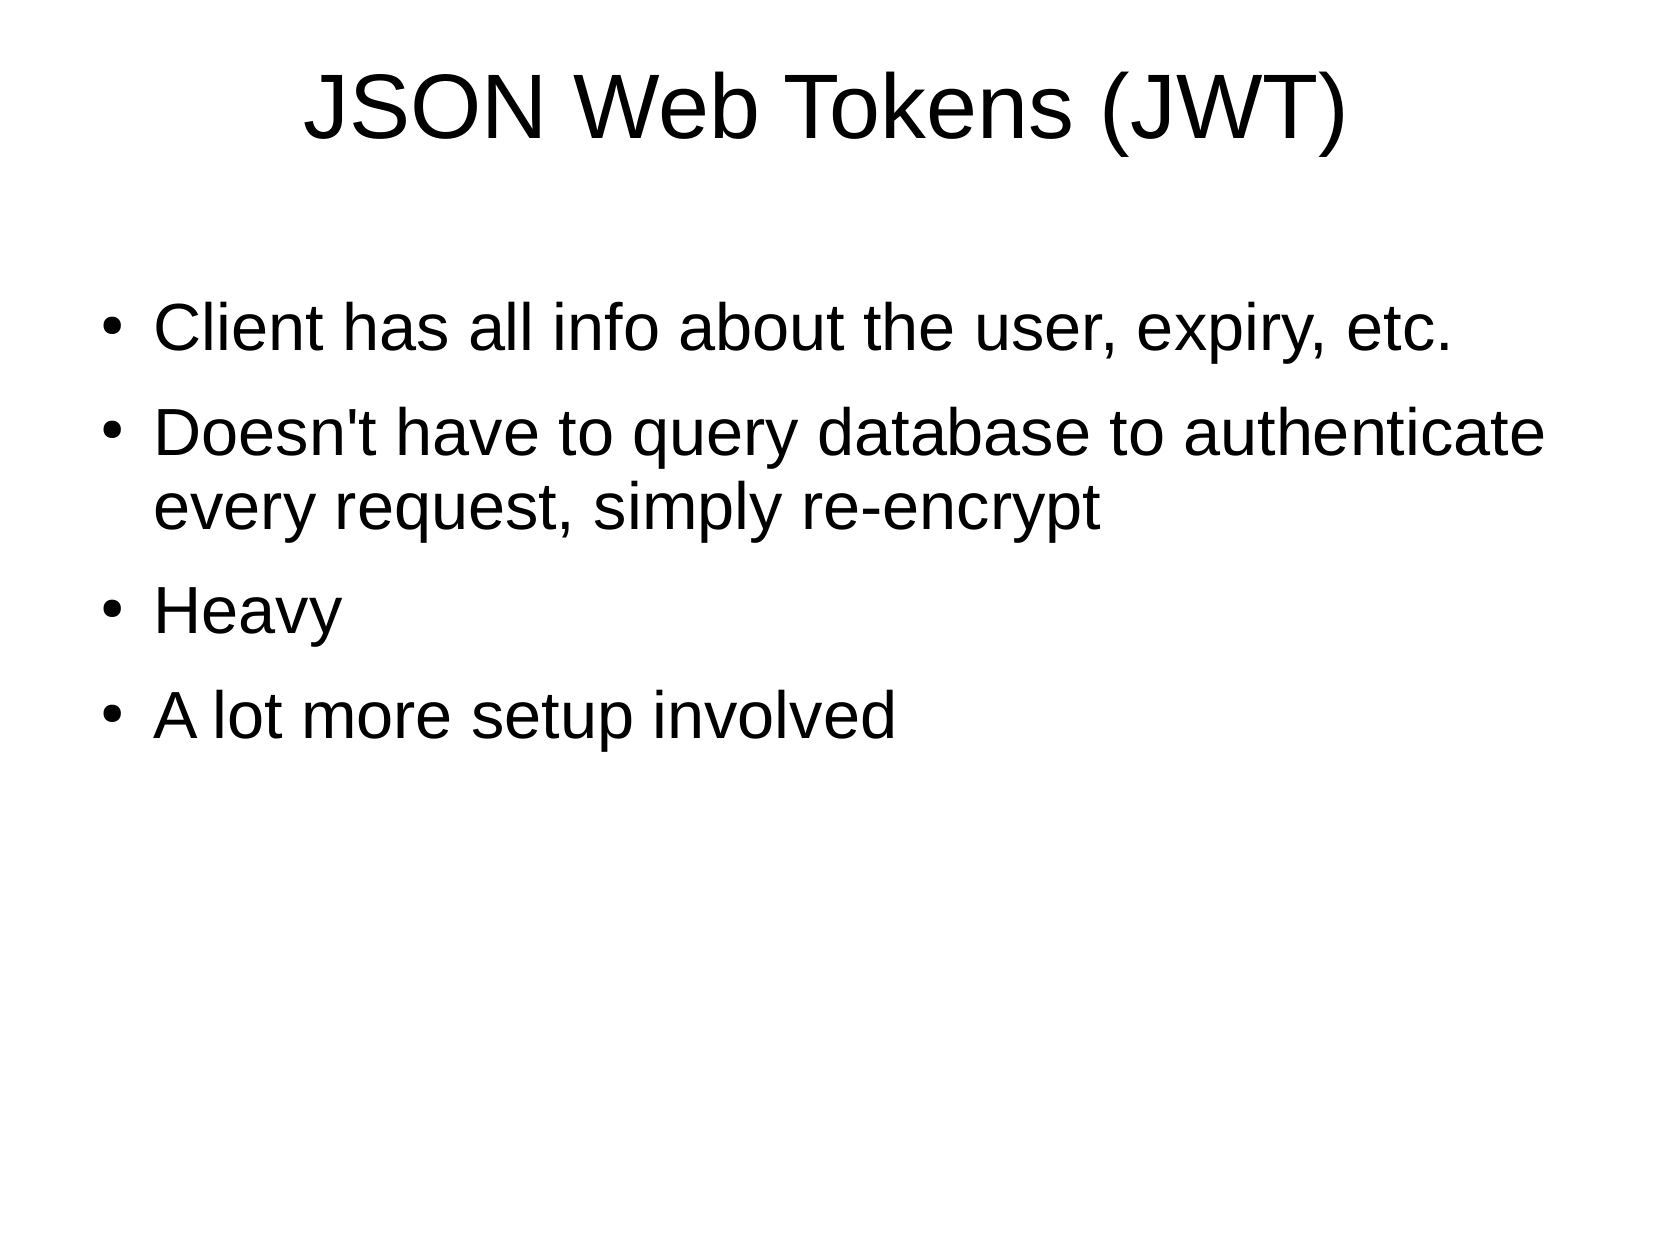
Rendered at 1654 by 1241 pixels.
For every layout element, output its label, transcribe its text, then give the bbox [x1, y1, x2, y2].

list Client has all info about the user, expiry, etc. Doesn't have to query database to authenticate every request, simply re-encrypt Heavy A lot more setup involved [82, 290, 1571, 1010]
title JSON Web Tokens (JWT) [82, 2, 1571, 211]
